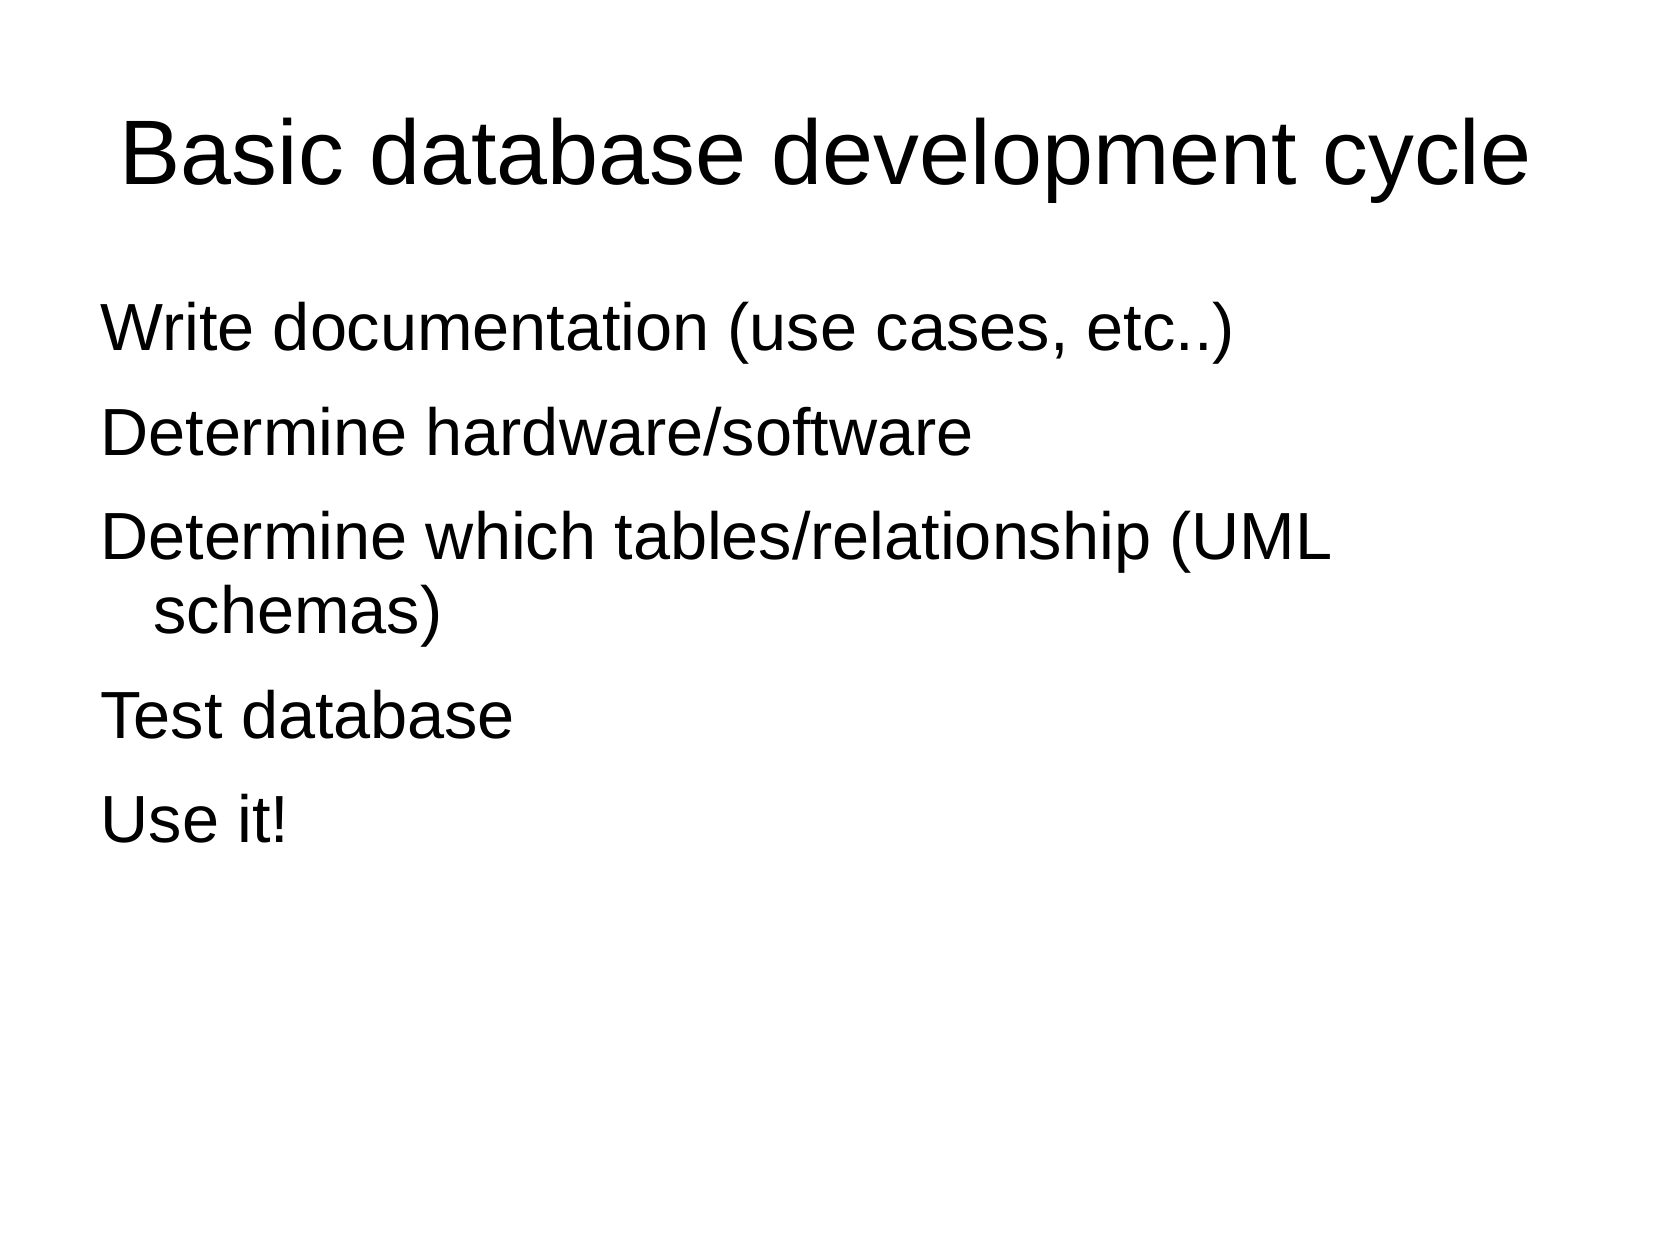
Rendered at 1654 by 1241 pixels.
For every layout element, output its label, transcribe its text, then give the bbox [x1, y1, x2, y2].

list Write documentation (use cases, etc..) Determine hardware/software Determine which tables/relationship (UML schemas) Test database Use it! [82, 290, 1571, 1094]
title Basic database development cycle [82, 56, 1571, 250]
